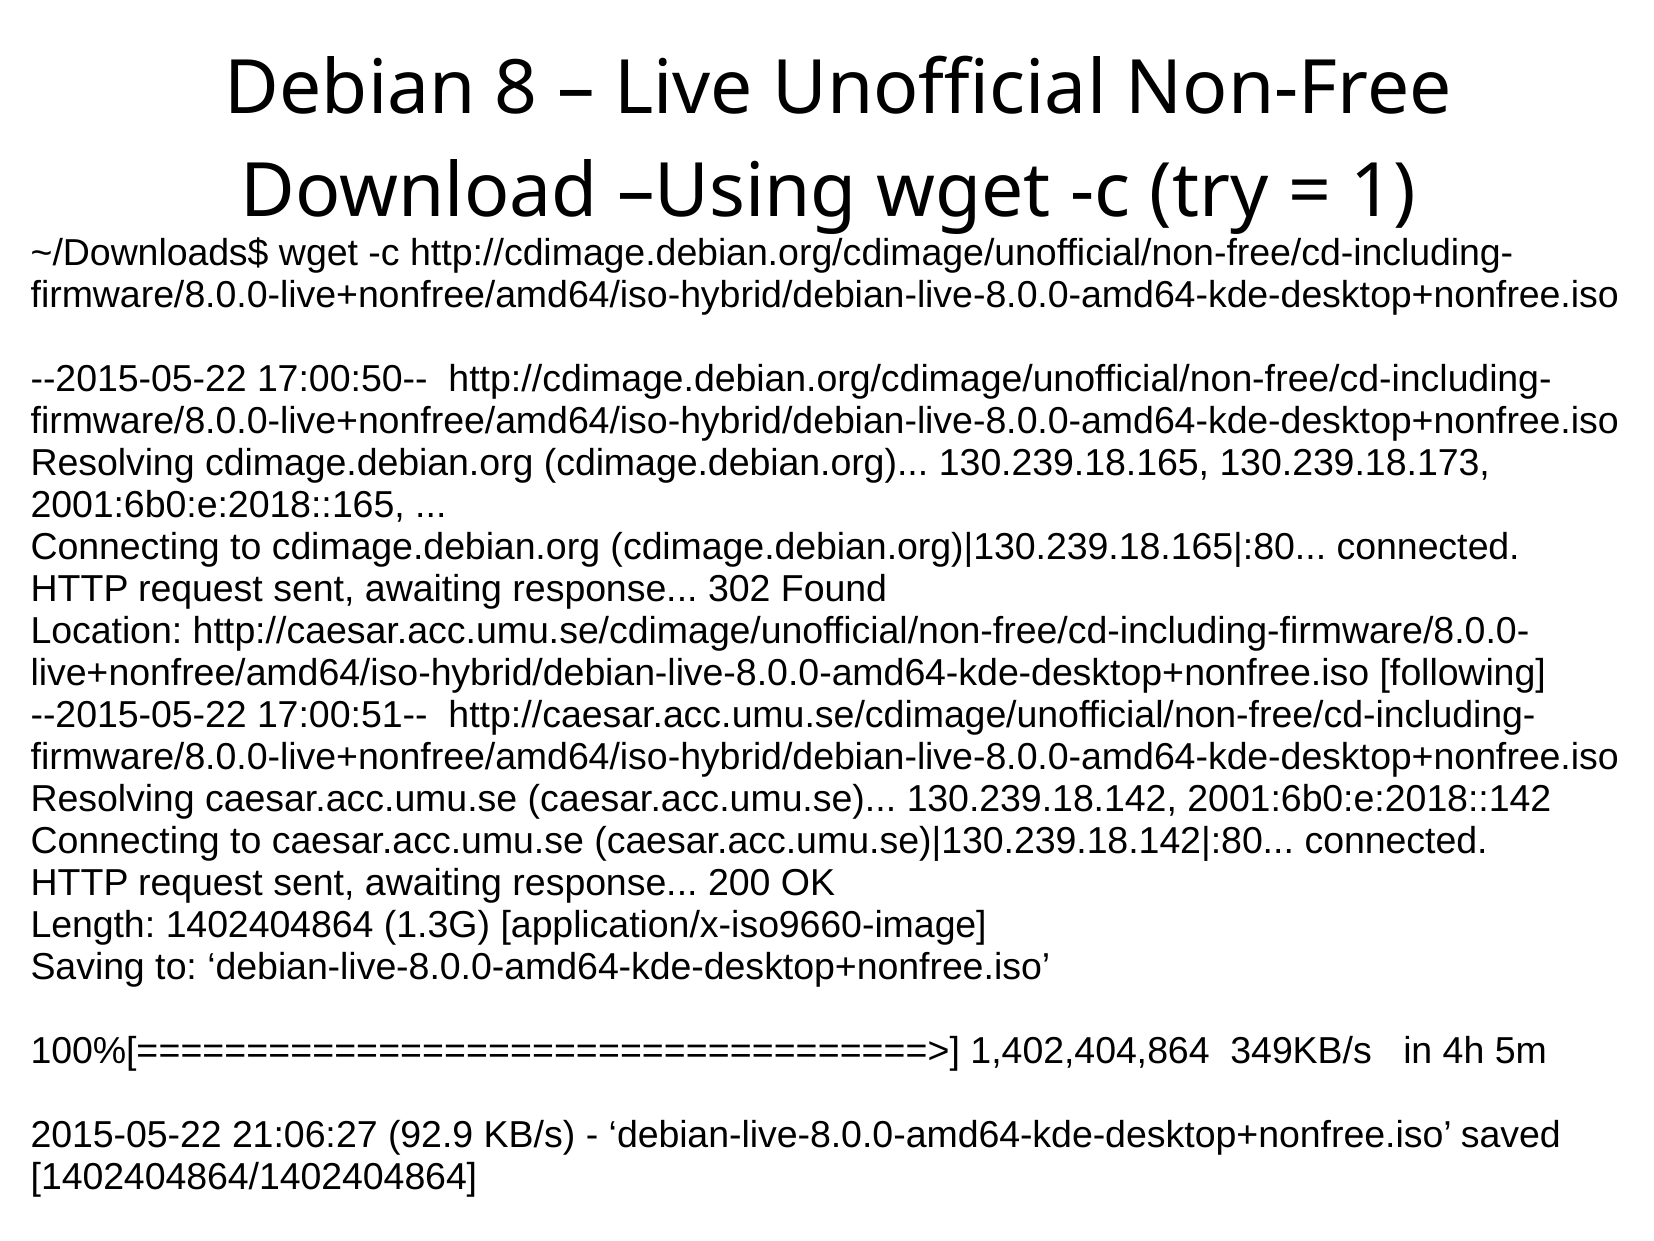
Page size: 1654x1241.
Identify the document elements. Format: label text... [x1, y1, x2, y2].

text_box ~/Downloads$ wget -c http://cdimage.debian.org/cdimage/unofficial/non-free/cd-including-firmware/8.0.0-live+nonfree/amd64/iso-hybrid/debian-live-8.0.0-amd64-kde-desktop+nonfree.iso --2015-05-22 17:00:50-- http://cdimage.debian.org/cdimage/unofficial/non-free/cd-including-firmware/8.0.0-live+nonfree/amd64/iso-hybrid/debian-live-8.0.0-amd64-kde-desktop+nonfree.iso Resolving cdimage.debian.org (cdimage.debian.org)... 130.239.18.165, 130.239.18.173, 2001:6b0:e:2018::165, ... Connecting to cdimage.debian.org (cdimage.debian.org)|130.239.18.165|:80... connected. HTTP request sent, awaiting response... 302 Found Location: http://caesar.acc.umu.se/cdimage/unofficial/non-free/cd-including-firmware/8.0.0-live+nonfree/amd64/iso-hybrid/debian-live-8.0.0-amd64-kde-desktop+nonfree.iso [following] --2015-05-22 17:00:51-- http://caesar.acc.umu.se/cdimage/unofficial/non-free/cd-including-firmware/8.0.0-live+nonfree/amd64/iso-hybrid/debian-live-8.0.0-amd64-kde-desktop+nonfree.iso Resolving caesar.acc.umu.se (caesar.acc.umu.se)... 130.239.18.142, 2001:6b0:e:2018::142 Connecting to caesar.acc.umu.se (caesar.acc.umu.se)|130.239.18.142|:80... connected. HTTP request sent, awaiting response... 200 OK Length: 1402404864 (1.3G) [application/x-iso9660-image] Saving to: ‘debian-live-8.0.0-amd64-kde-desktop+nonfree.iso’ 100%[====================================>] 1,402,404,864 349KB/s in 4h 5m 2015-05-22 21:06:27 (92.9 KB/s) - ‘debian-live-8.0.0-amd64-kde-desktop+nonfree.iso’ saved [1402404864/1402404864] [15, 224, 1634, 1205]
title Debian 8 – Live Unofficial Non-Free Download –Using wget -c (try = 1) [94, 53, 1583, 219]
